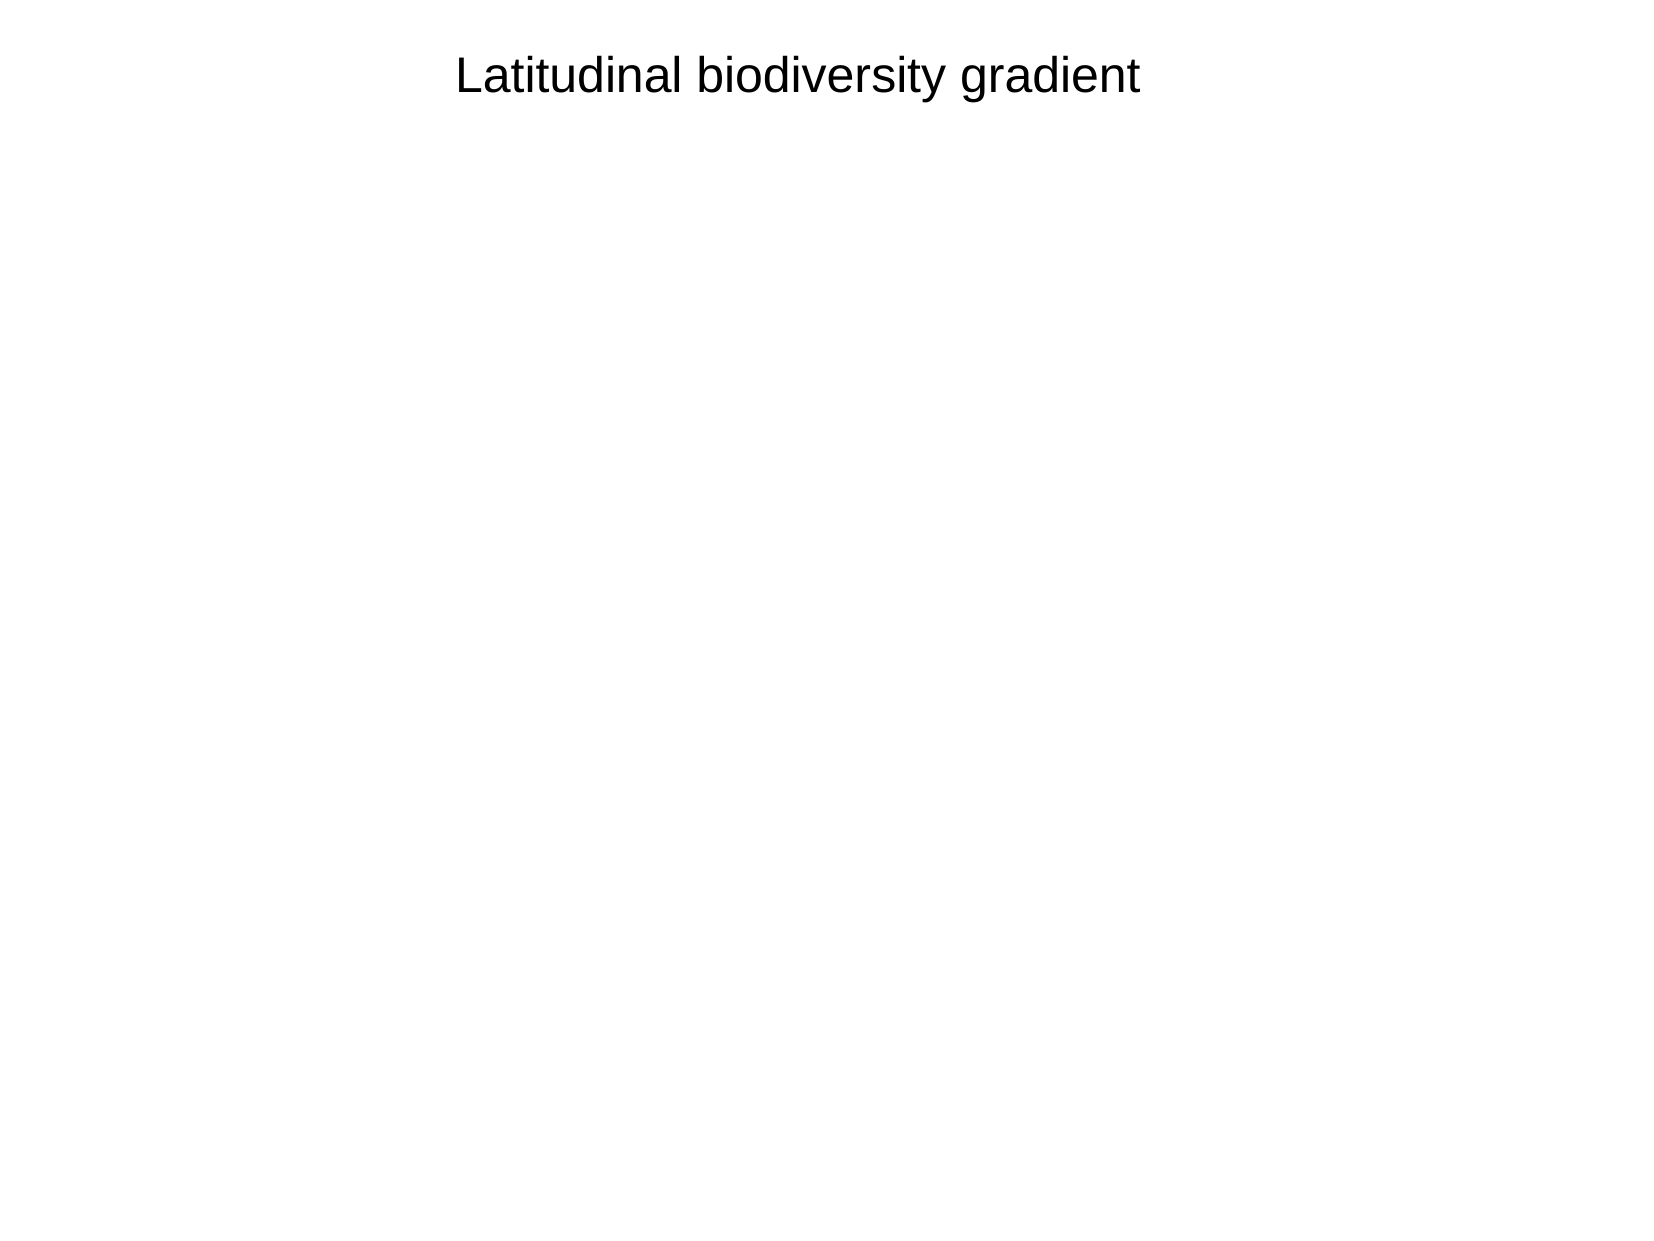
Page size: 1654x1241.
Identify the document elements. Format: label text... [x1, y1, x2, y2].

text_box Latitudinal biodiversity gradient [440, 40, 1446, 121]
